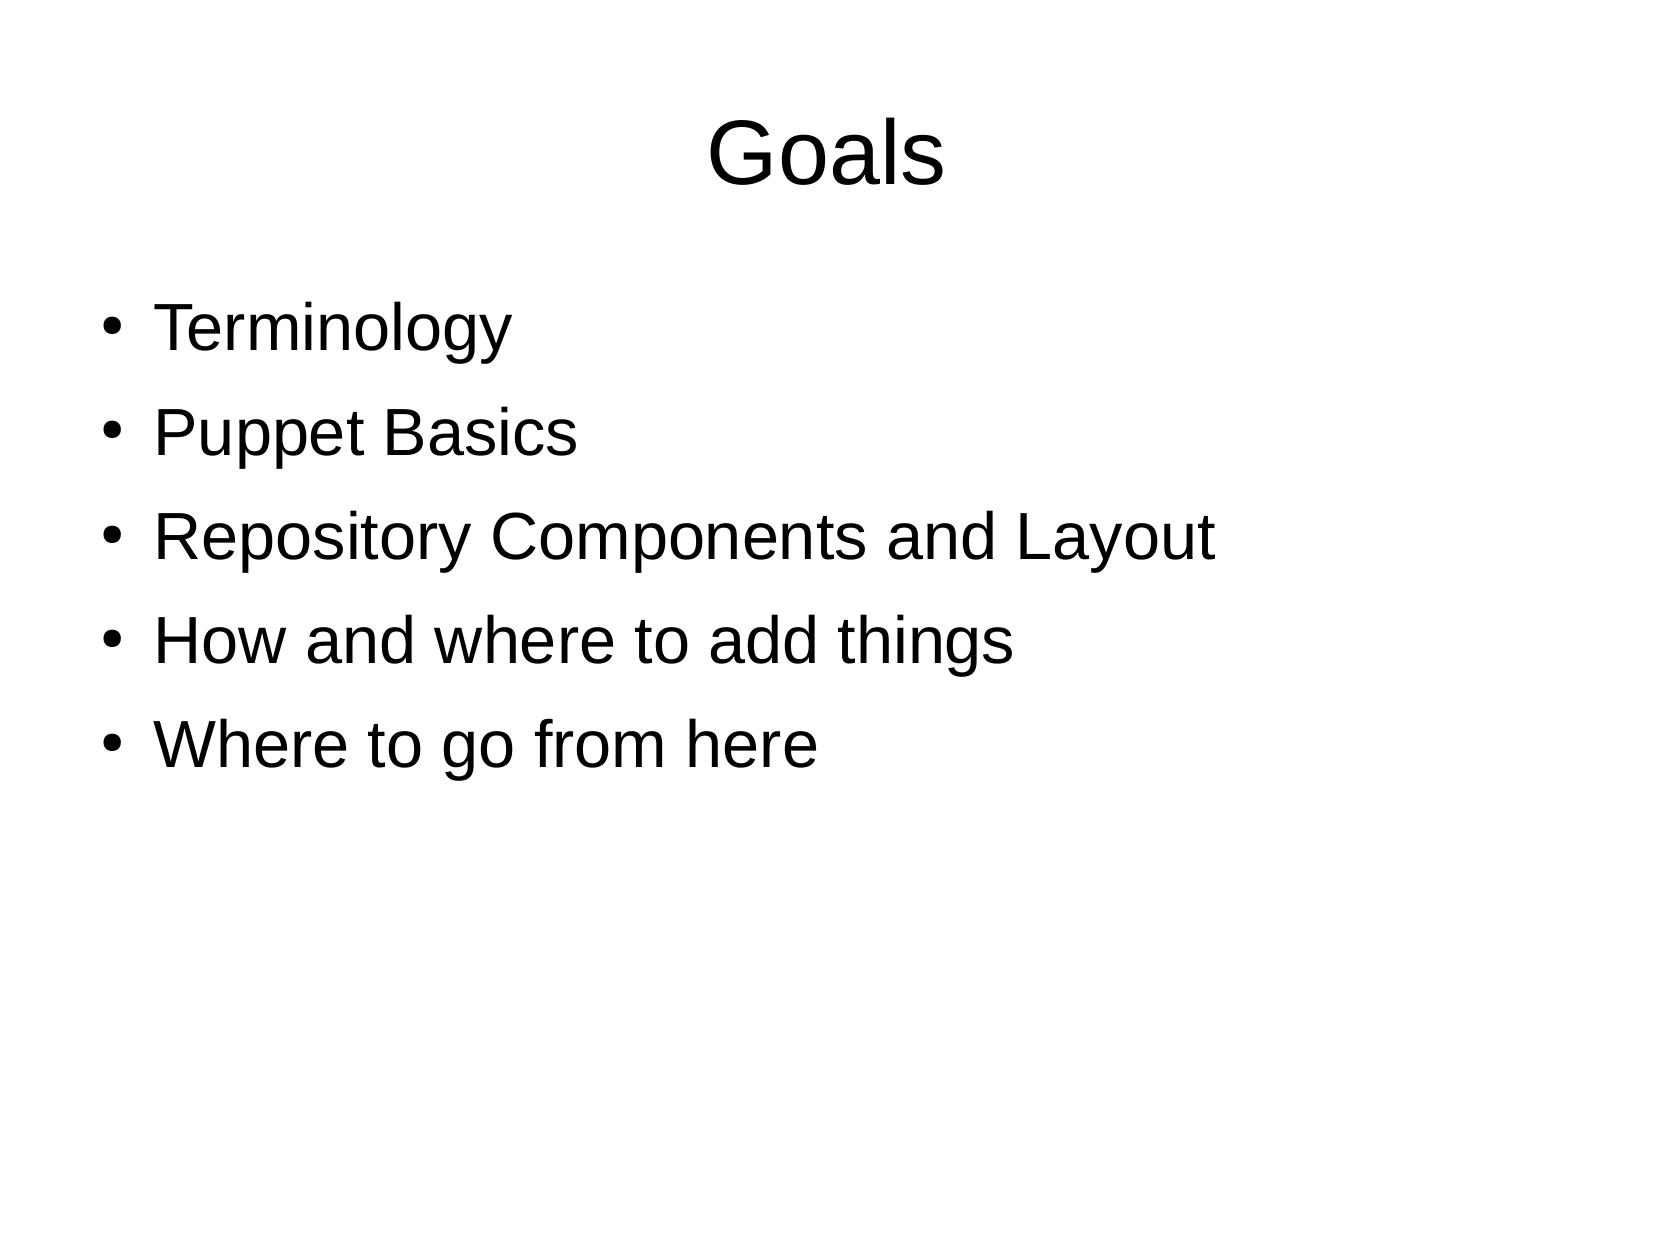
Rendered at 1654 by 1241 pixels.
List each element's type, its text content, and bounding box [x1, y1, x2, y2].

list Terminology Puppet Basics Repository Components and Layout How and where to add things Where to go from here [82, 290, 1571, 1010]
title Goals [82, 49, 1571, 257]
